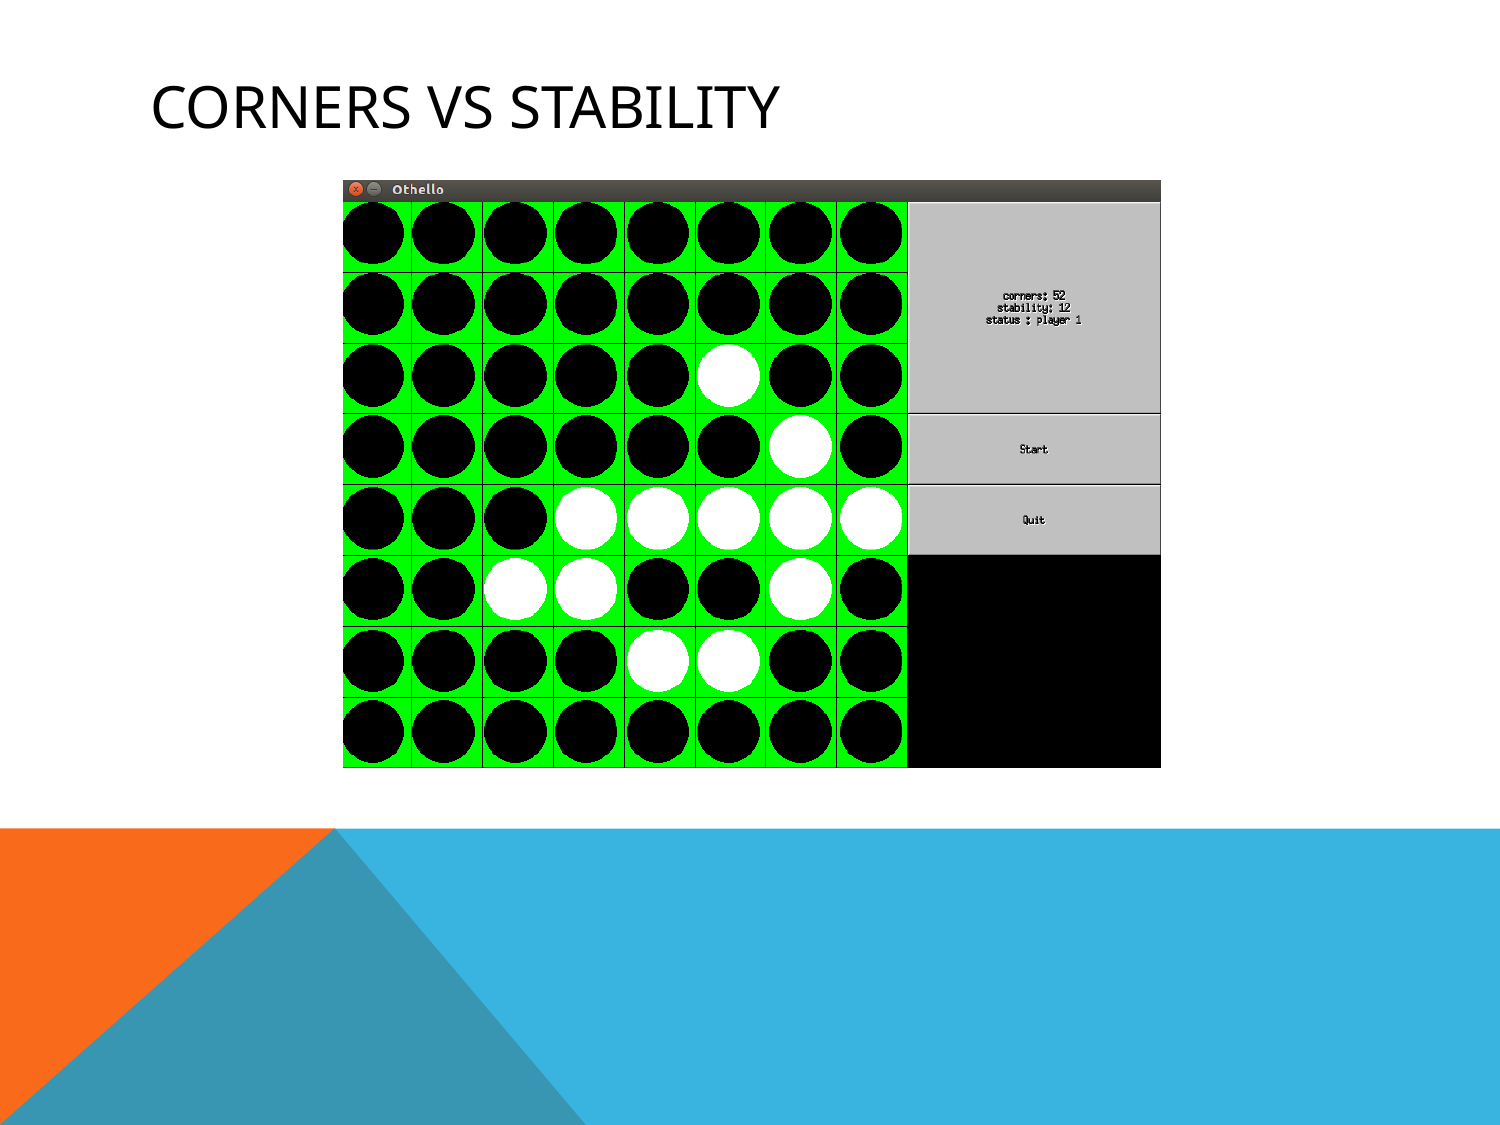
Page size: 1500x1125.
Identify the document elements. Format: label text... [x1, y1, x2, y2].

title CORNERS VS stability [135, 60, 1369, 150]
picture [343, 180, 1161, 768]
